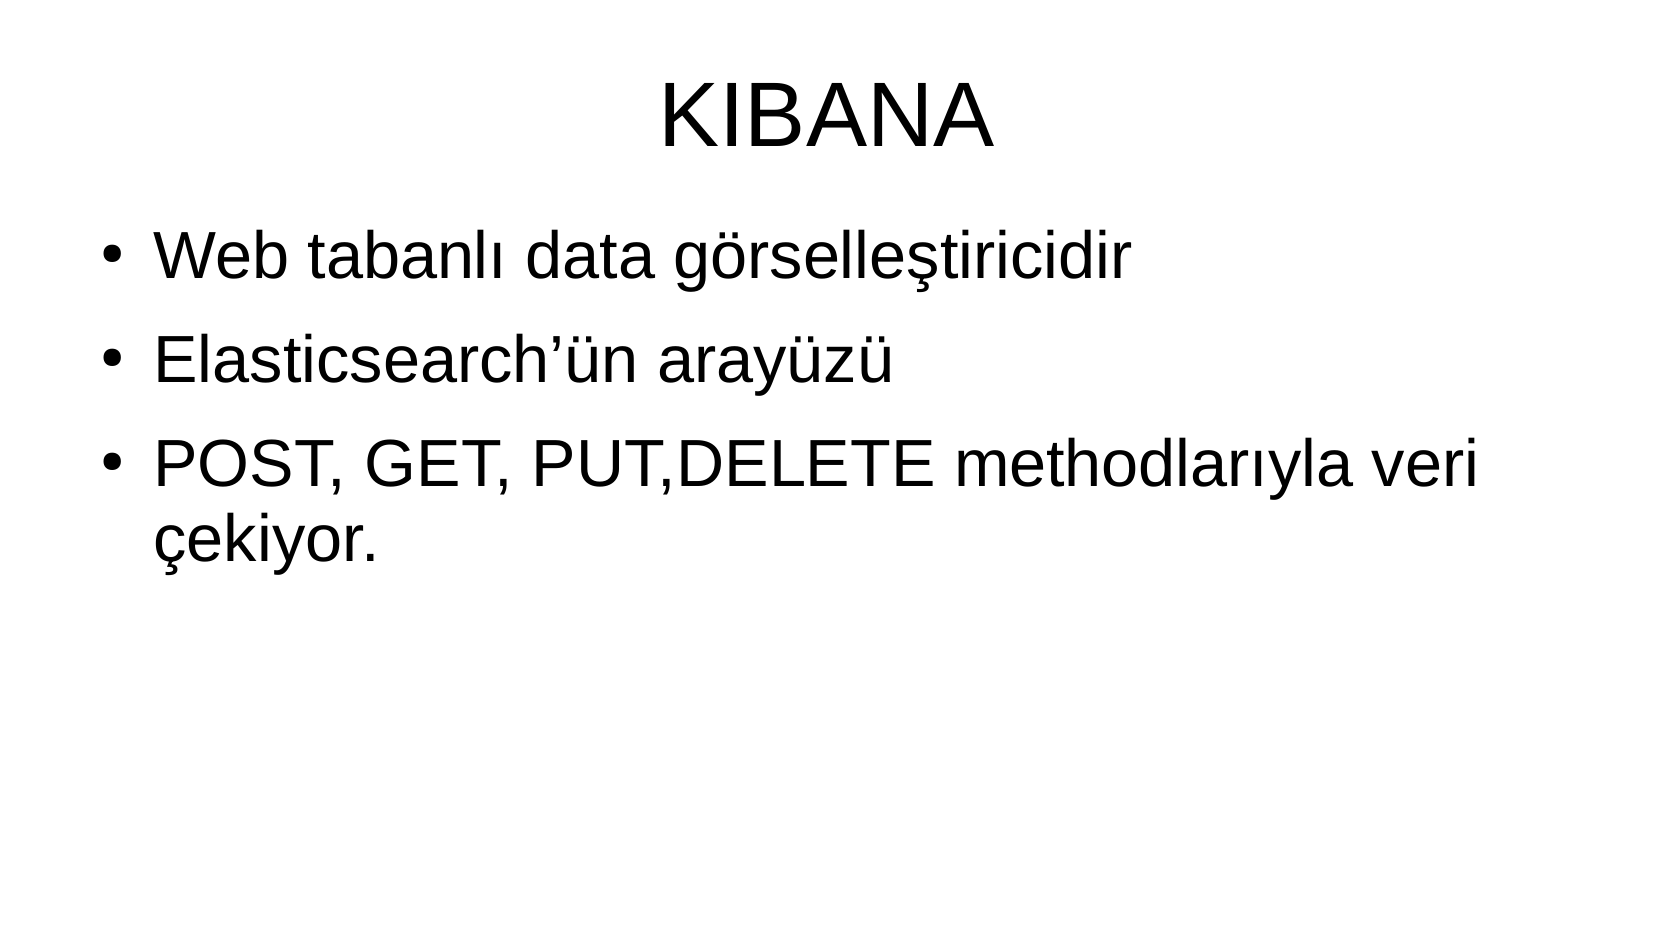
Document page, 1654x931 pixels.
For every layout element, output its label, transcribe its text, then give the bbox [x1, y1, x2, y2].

list Web tabanlı data görselleştiricidir Elasticsearch’ün arayüzü POST, GET, PUT,DELETE methodlarıyla veri çekiyor. [82, 217, 1571, 758]
title KIBANA [82, 37, 1571, 193]
